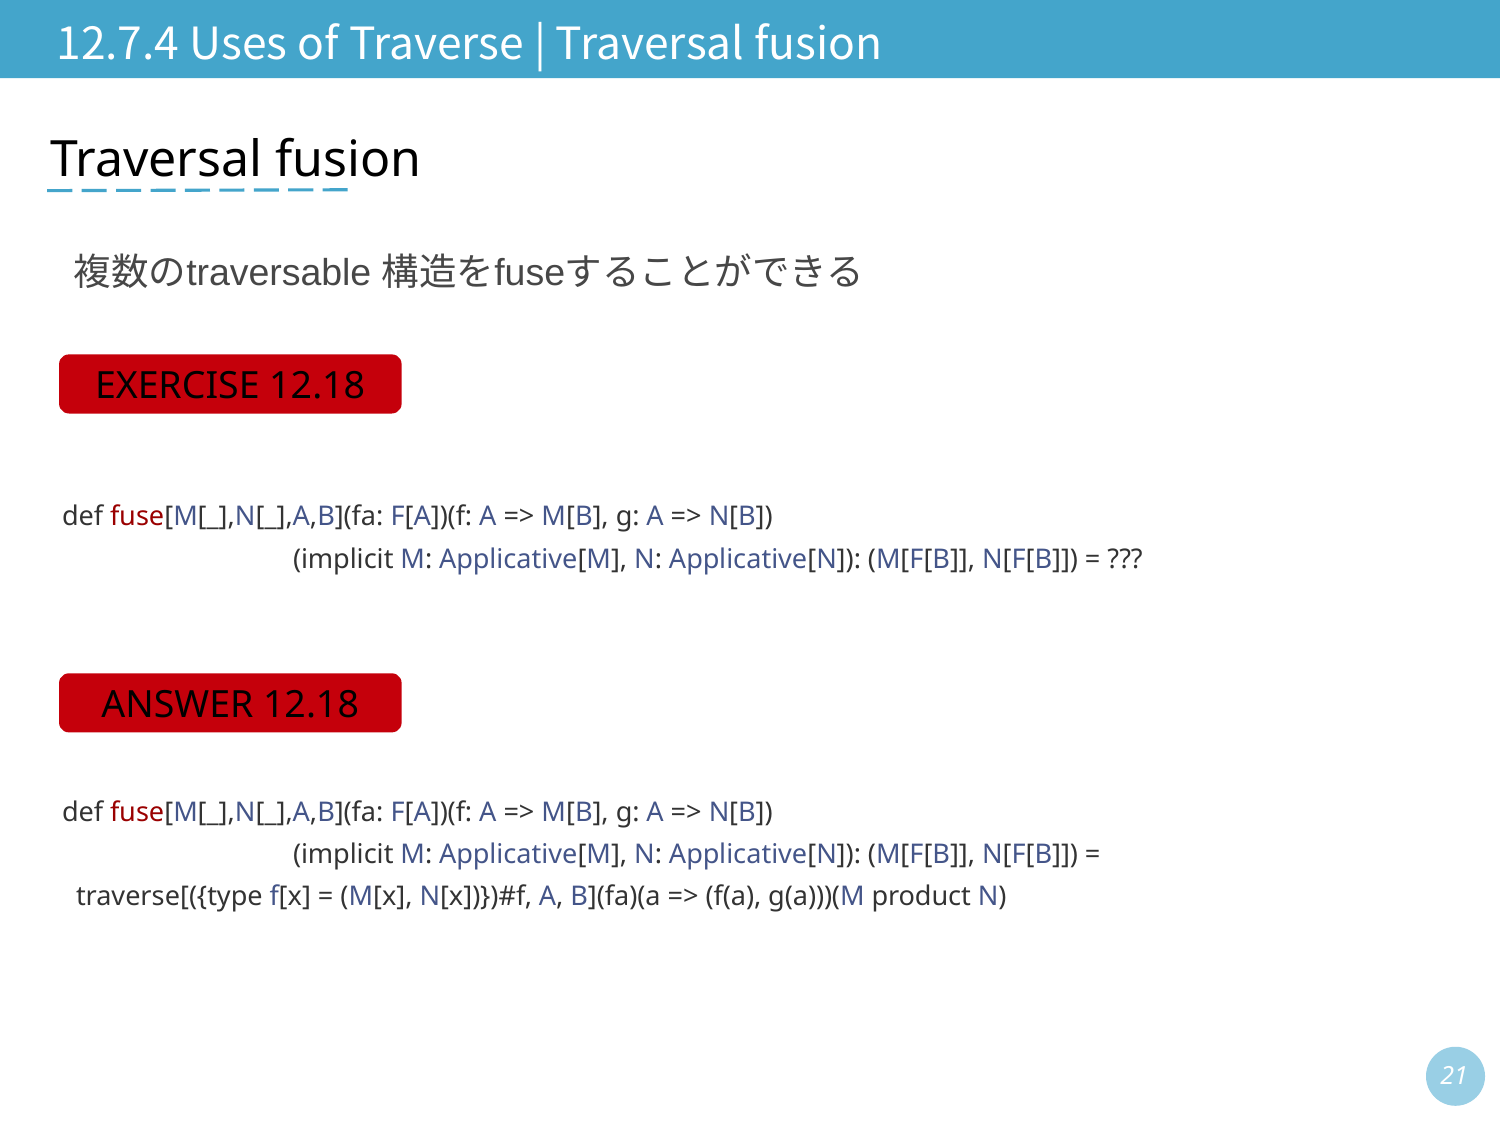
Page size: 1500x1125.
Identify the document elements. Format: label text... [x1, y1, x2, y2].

text_box def fuse[M[_],N[_],A,B](fa: F[A])(f: A => M[B], g: A => N[B]) (implicit M: Applicative[M], N: Applicative[N]): (M[F[B]], N[F[B]]) = ??? [47, 484, 1500, 623]
text_box EXERCISE 12.18 [59, 354, 402, 414]
title 12.7.4 Uses of Traverse | Traversal fusion [41, 7, 1392, 76]
text_box Traversal fusion [35, 118, 1394, 194]
text_box 複数のtraversable 構造をfuseすることができる [59, 217, 1418, 301]
text_box ANSWER 12.18 [59, 673, 402, 733]
slide_number <number> [1424, 1046, 1484, 1107]
text_box def fuse[M[_],N[_],A,B](fa: F[A])(f: A => M[B], g: A => N[B]) (implicit M: Applicative[M], N: Applicative[N]): (M[F[B]], N[F[B]]) = traverse[({type f[x] = (M[x], N[x])})#f, A, B](fa)(a => (f(a), g(a)))(M product N) [47, 779, 1500, 918]
